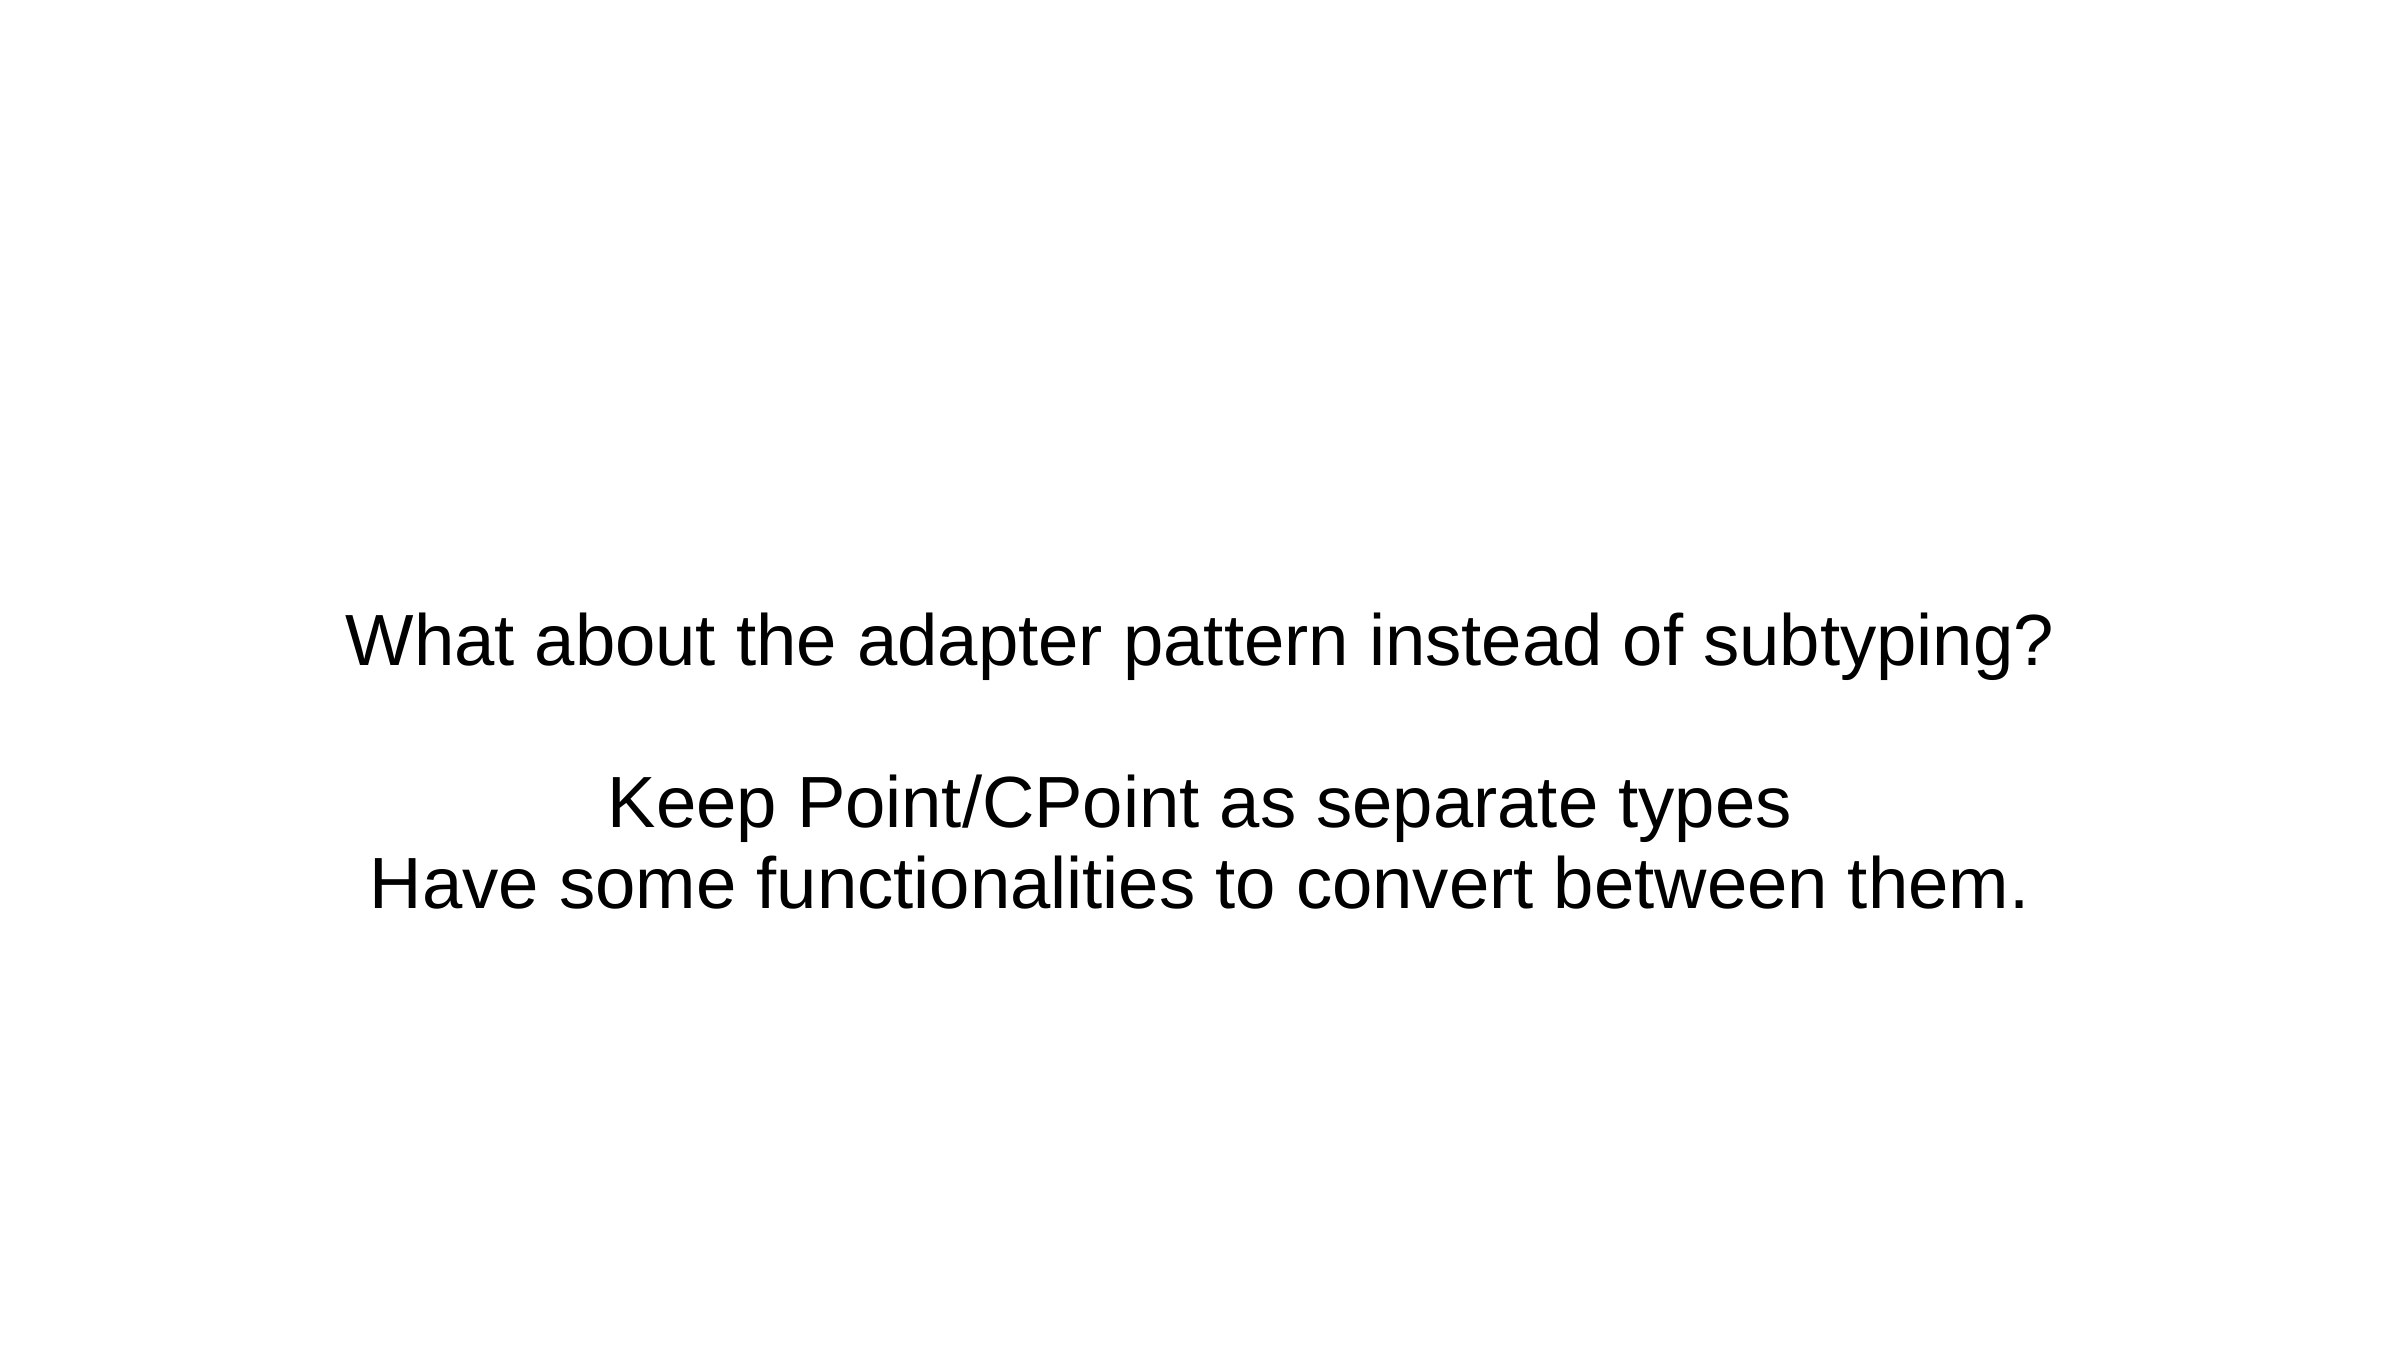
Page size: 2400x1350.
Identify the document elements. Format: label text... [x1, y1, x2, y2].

subtitle What about the adapter pattern instead of subtyping? Keep Point/CPoint as separate types Have some functionalities to convert between them. [120, 315, 2280, 1207]
